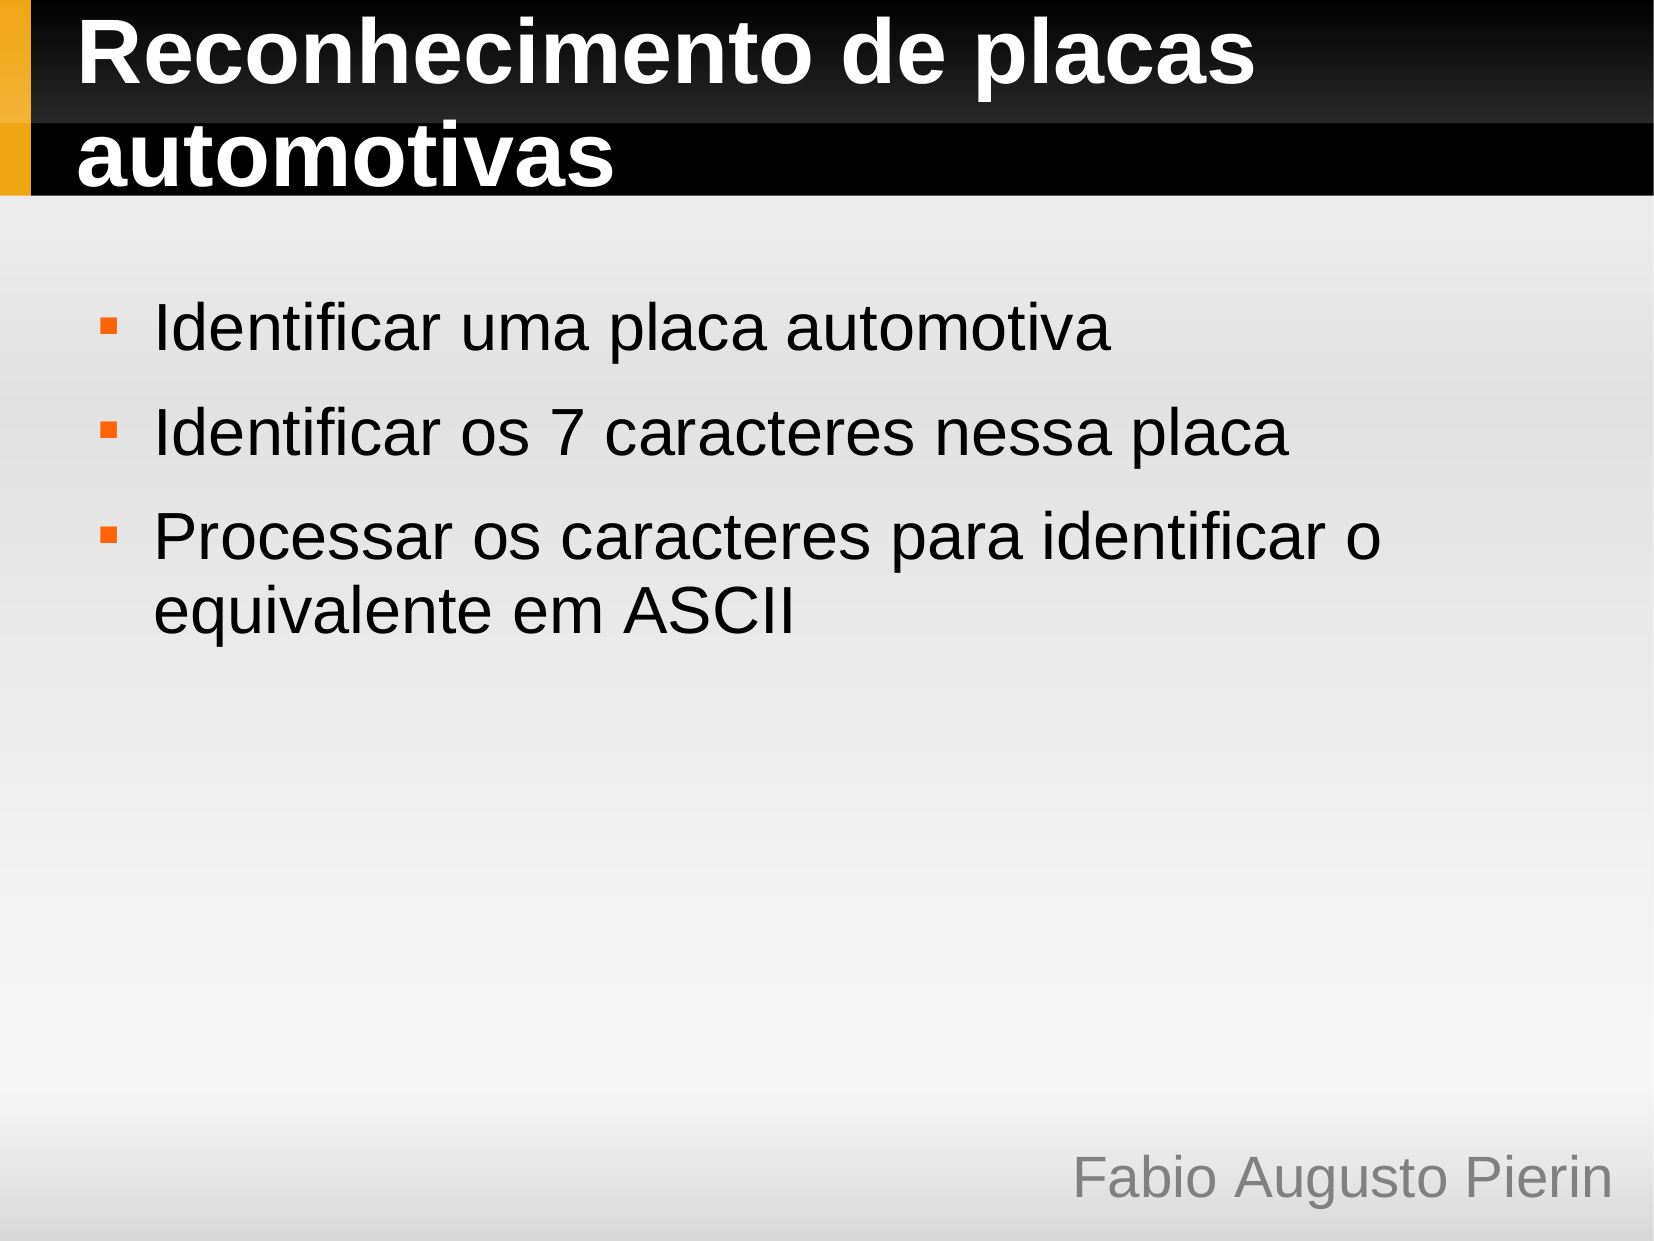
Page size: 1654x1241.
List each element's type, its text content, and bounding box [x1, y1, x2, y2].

picture [0, 0, 1654, 1241]
list Fabio Augusto Pierin [992, 1145, 1625, 1241]
title Reconhecimento de placas automotivas [76, 0, 1565, 222]
list Identificar uma placa automotiva Identificar os 7 caracteres nessa placa Processar os caracteres para identificar o equivalente em ASCII [82, 290, 1571, 1109]
